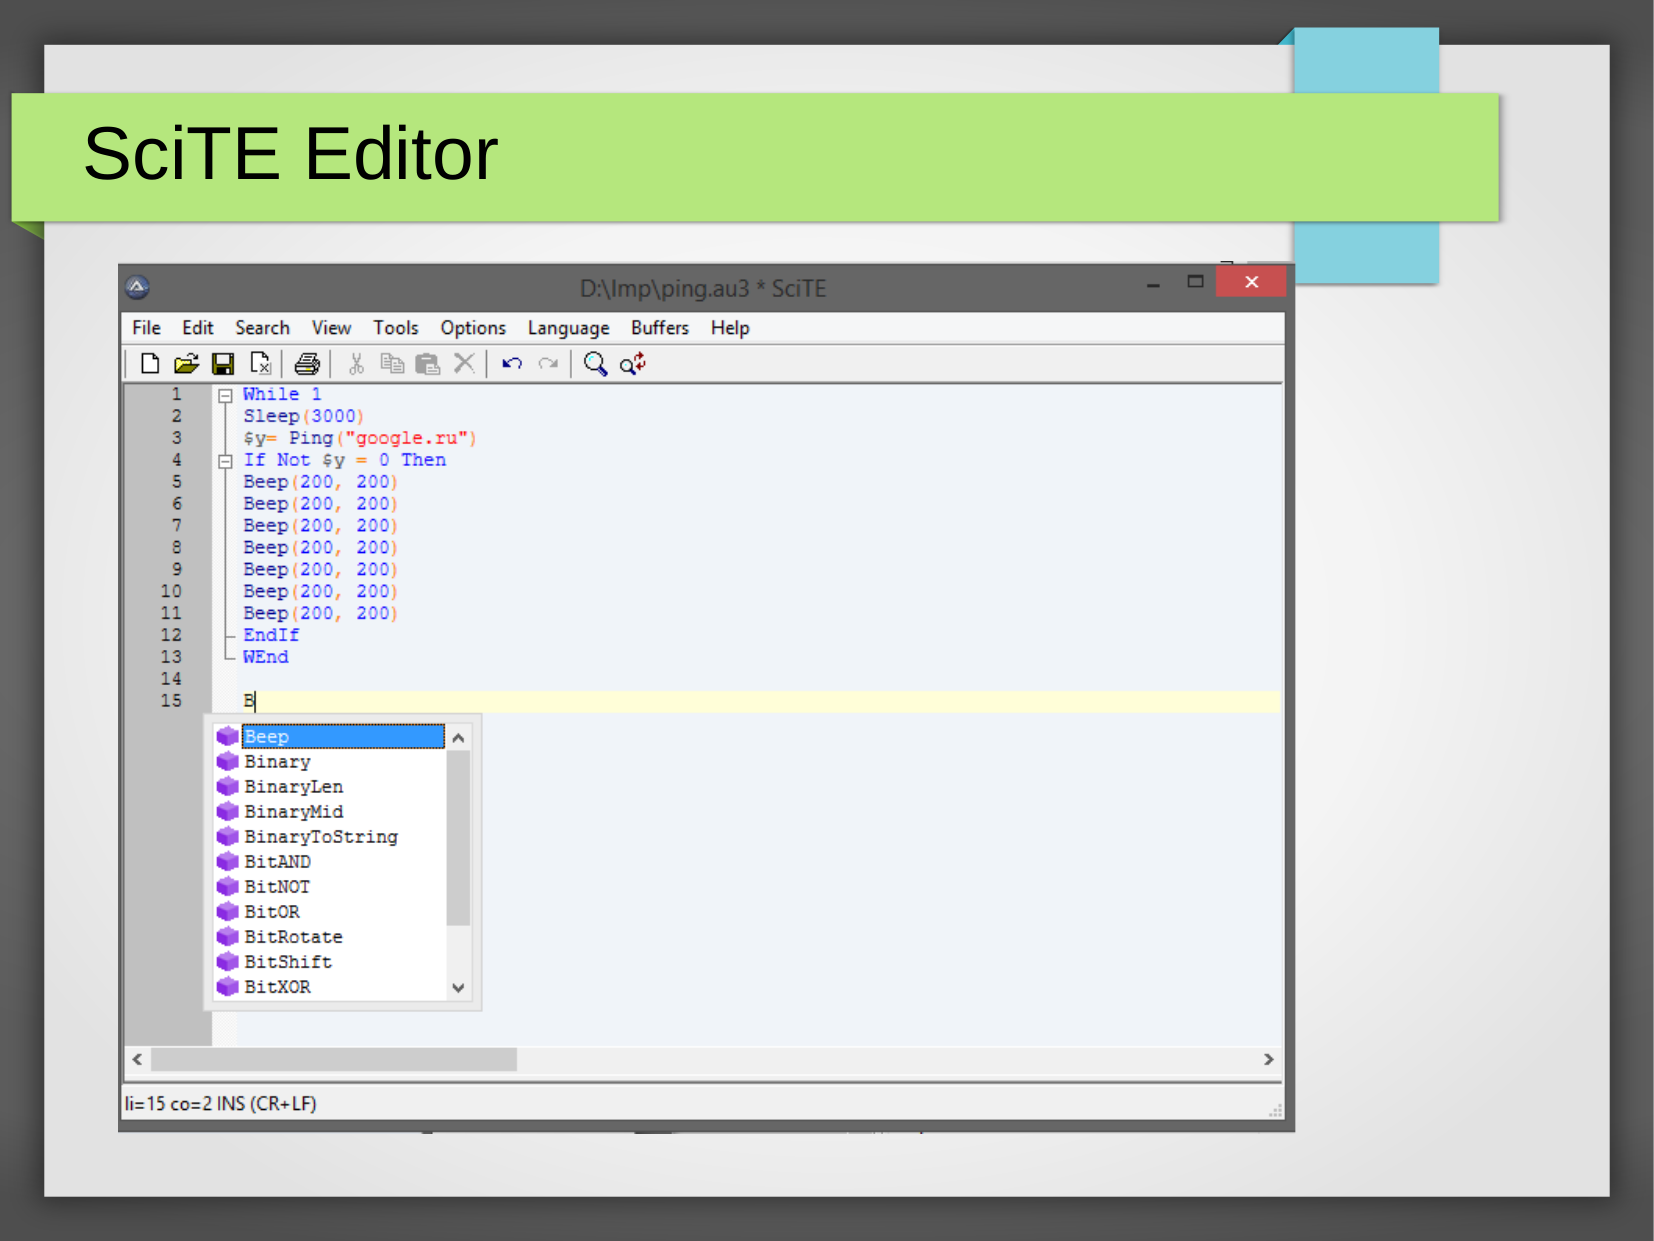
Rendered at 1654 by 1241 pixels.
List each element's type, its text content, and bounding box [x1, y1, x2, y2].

title SciTE Editor [82, 94, 1264, 213]
picture [0, 0, 1654, 1241]
